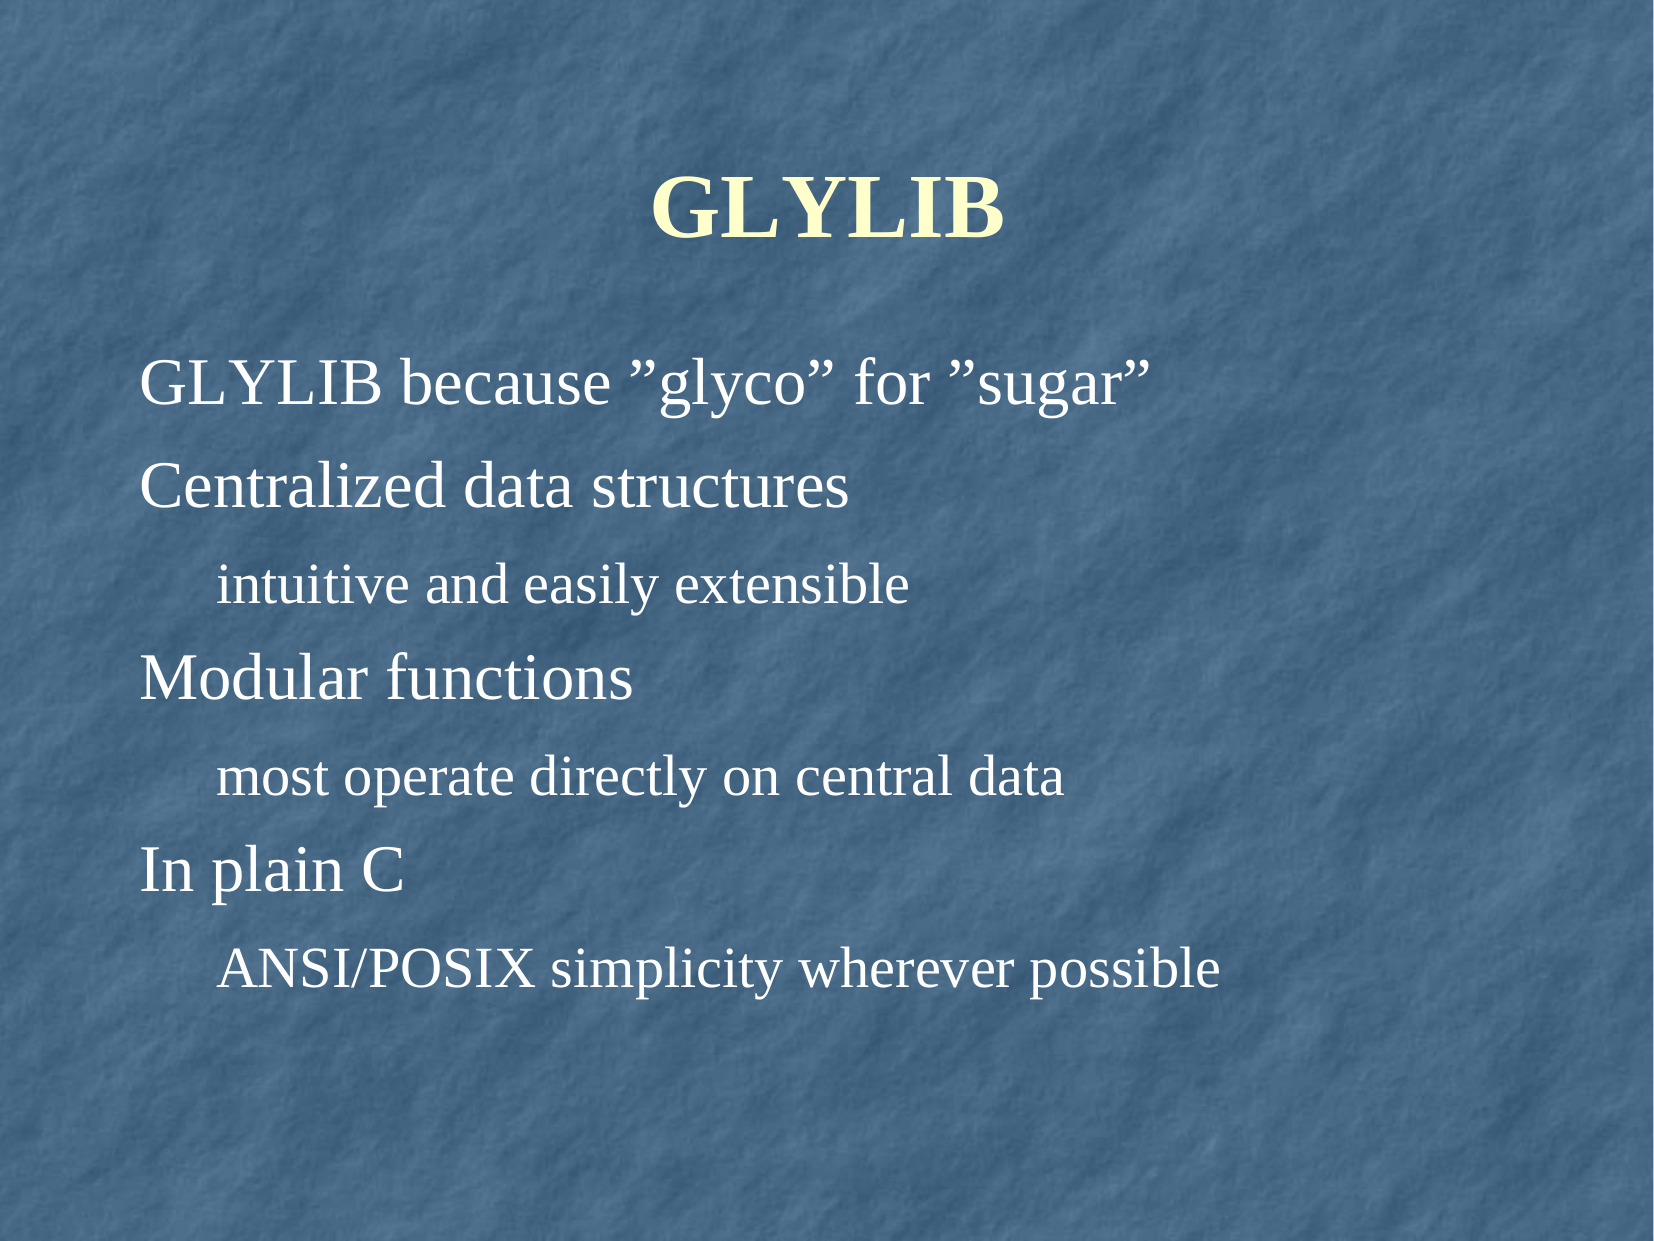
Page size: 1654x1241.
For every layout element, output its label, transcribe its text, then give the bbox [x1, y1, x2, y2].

picture [0, 0, 1654, 1241]
title GLYLIB [121, 102, 1534, 311]
list GLYLIB because ”glyco” for ”sugar” Centralized data structures intuitive and easily extensible Modular functions most operate directly on central data In plain C ANSI/POSIX simplicity wherever possible [121, 344, 1534, 1127]
